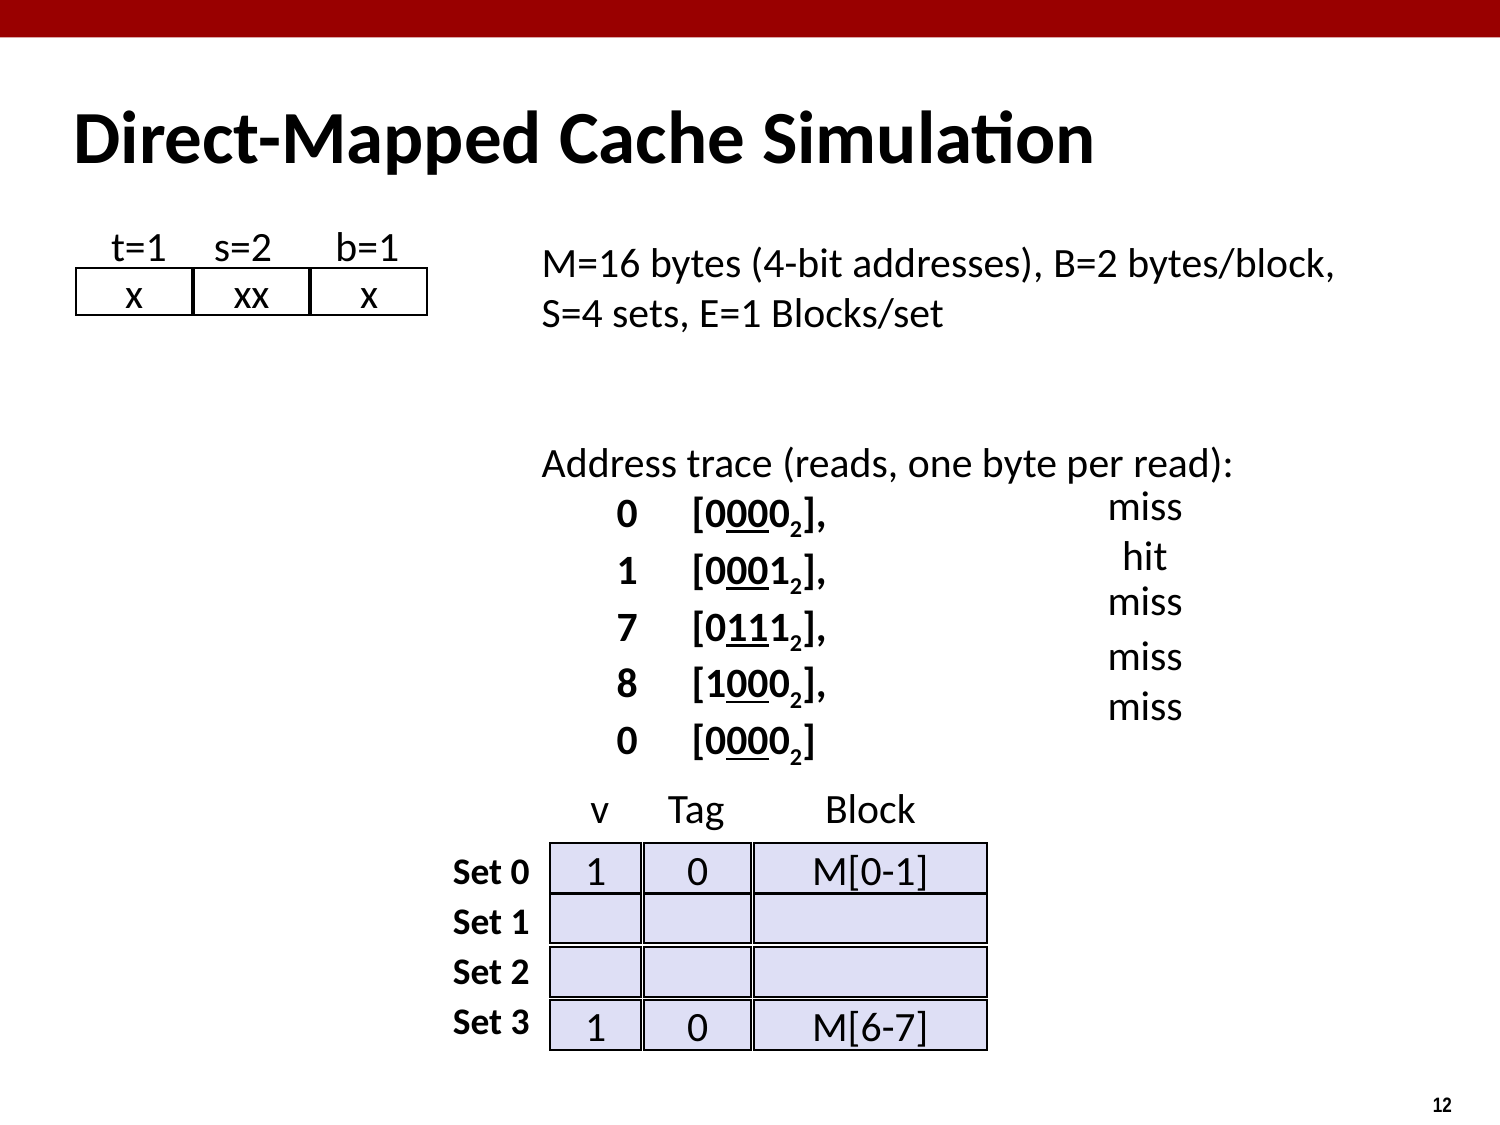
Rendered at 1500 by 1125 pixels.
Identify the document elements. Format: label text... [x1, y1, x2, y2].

text_box M[6-7] [753, 999, 987, 1051]
text_box miss [1092, 636, 1198, 685]
text_box b=1 [320, 212, 415, 267]
text_box hit [1107, 536, 1183, 581]
text_box s=2 [199, 212, 288, 267]
text_box t=1 [96, 212, 183, 278]
text_box x [76, 267, 192, 315]
text_box [753, 894, 987, 944]
text_box [644, 894, 752, 944]
text_box xx [193, 267, 310, 315]
text_box 1 [549, 999, 642, 1051]
text_box x [311, 267, 427, 315]
text_box [549, 946, 642, 997]
text_box [644, 946, 752, 997]
text_box Set 1 [438, 889, 545, 939]
text_box M[0-1] [753, 843, 987, 894]
title Direct-Mapped Cache Simulation [58, 71, 1304, 197]
text_box miss [1092, 581, 1198, 630]
text_box Set 2 [438, 939, 545, 989]
text_box 0 [644, 843, 752, 894]
text_box Block [810, 774, 932, 840]
text_box 0 [644, 999, 752, 1051]
text_box miss [1092, 686, 1198, 734]
text_box Set 0 [438, 839, 545, 889]
text_box Set 3 [438, 989, 545, 1050]
text_box M=16 bytes (4-bit addresses), B=2 bytes/block, S=4 sets, E=1 Blocks/set Address trace (reads, one byte per read): 0 [00002], 1 [00012], 7 [01112], 8 [10002], 0 [00002] [526, 228, 1500, 778]
text_box 1 [549, 843, 642, 894]
text_box [753, 946, 987, 997]
text_box [549, 894, 642, 944]
text_box Tag [653, 774, 740, 840]
text_box miss [1092, 486, 1198, 535]
text_box v [575, 774, 625, 840]
